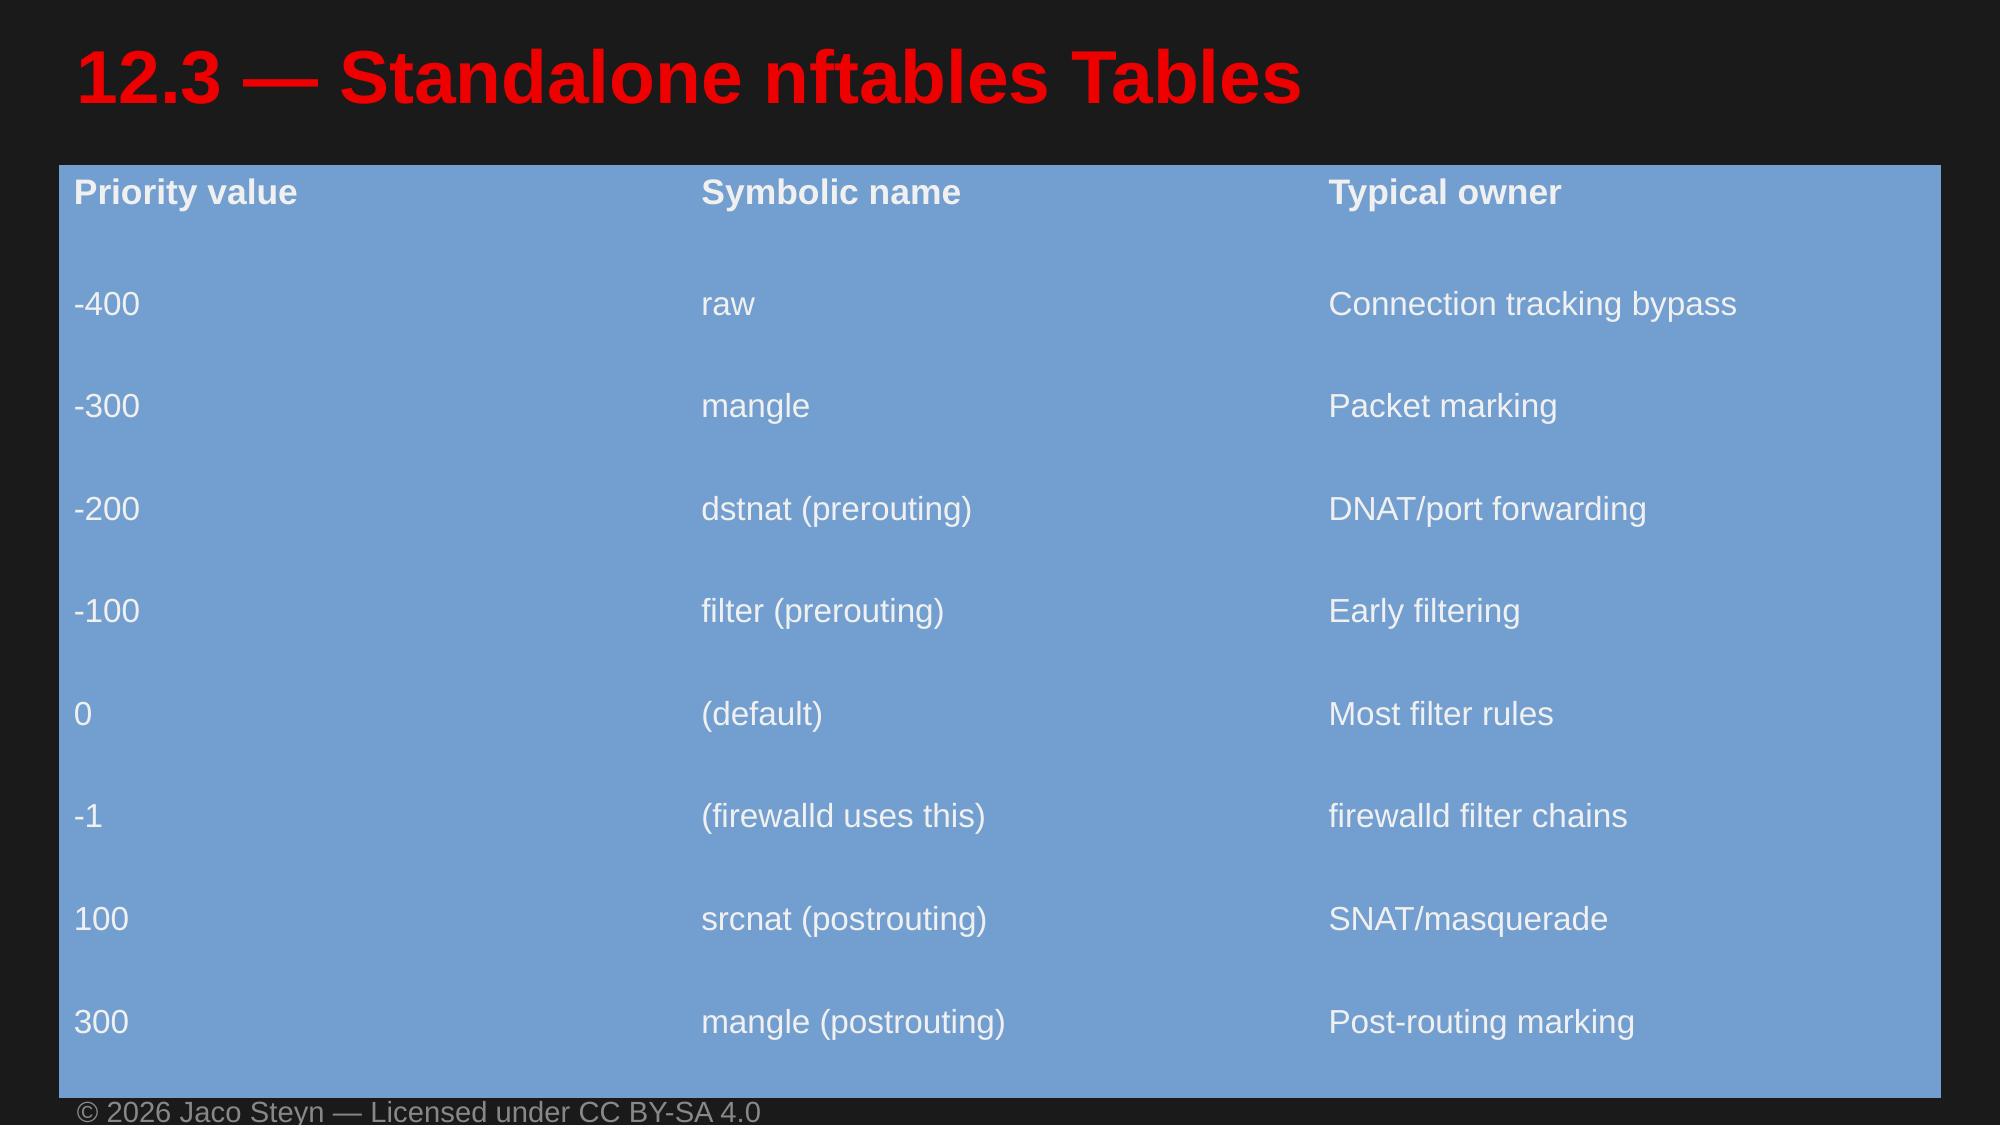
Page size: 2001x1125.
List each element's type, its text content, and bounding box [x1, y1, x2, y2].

table_cell mangle (postrouting) [686, 996, 1314, 1083]
table_cell -400 [59, 278, 686, 380]
table_header Symbolic name [686, 165, 1314, 278]
table_cell Post-routing marking [1314, 996, 1941, 1083]
table_cell mangle [686, 380, 1314, 483]
table_cell (firewalld uses this) [686, 791, 1314, 893]
table_cell Most filter rules [1314, 688, 1941, 791]
table_cell filter (prerouting) [686, 585, 1314, 688]
table_cell Early filtering [1314, 585, 1941, 688]
table_cell -100 [59, 585, 686, 688]
table_cell -300 [59, 380, 686, 483]
table_header Priority value [59, 165, 686, 278]
text_box 12.3 — Standalone nftables Tables [59, 23, 1942, 142]
text_box © 2026 Jaco Steyn — Licensed under CC BY-SA 4.0 [59, 1083, 1942, 1120]
table_cell DNAT/port forwarding [1314, 483, 1941, 585]
table_cell Packet marking [1314, 380, 1941, 483]
table_cell 100 [59, 893, 686, 996]
table_cell Connection tracking bypass [1314, 278, 1941, 380]
table_cell srcnat (postrouting) [686, 893, 1314, 996]
table_cell -200 [59, 483, 686, 585]
table_cell (default) [686, 688, 1314, 791]
table_cell 300 [59, 996, 686, 1083]
table_cell raw [686, 278, 1314, 380]
table_cell firewalld filter chains [1314, 791, 1941, 893]
table_cell dstnat (prerouting) [686, 483, 1314, 585]
table_cell SNAT/masquerade [1314, 893, 1941, 996]
table_cell -1 [59, 791, 686, 893]
table_cell 0 [59, 688, 686, 791]
table_header Typical owner [1314, 165, 1941, 278]
